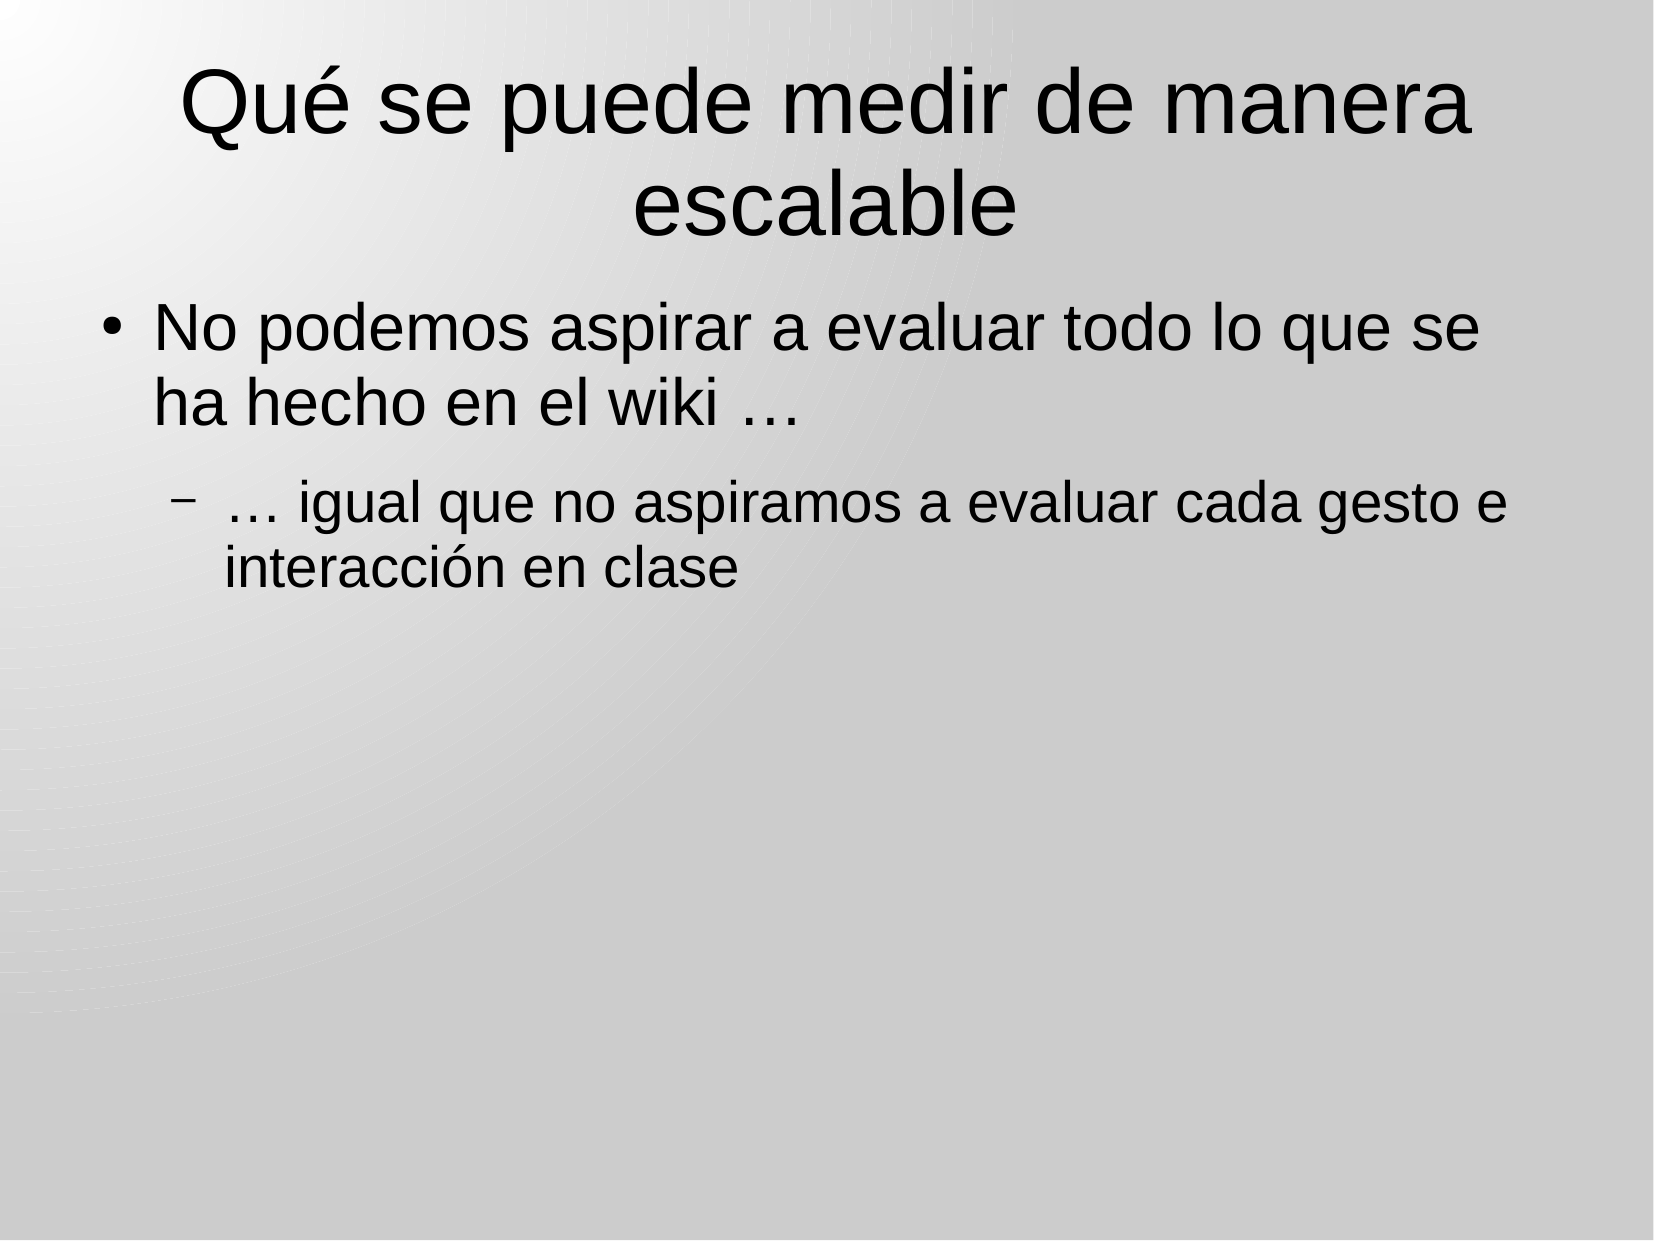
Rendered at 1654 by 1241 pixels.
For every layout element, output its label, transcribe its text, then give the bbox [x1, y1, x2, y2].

list No podemos aspirar a evaluar todo lo que se ha hecho en el wiki … … igual que no aspiramos a evaluar cada gesto e interacción en clase [82, 290, 1538, 1109]
title Qué se puede medir de manera escalable [82, 49, 1571, 257]
